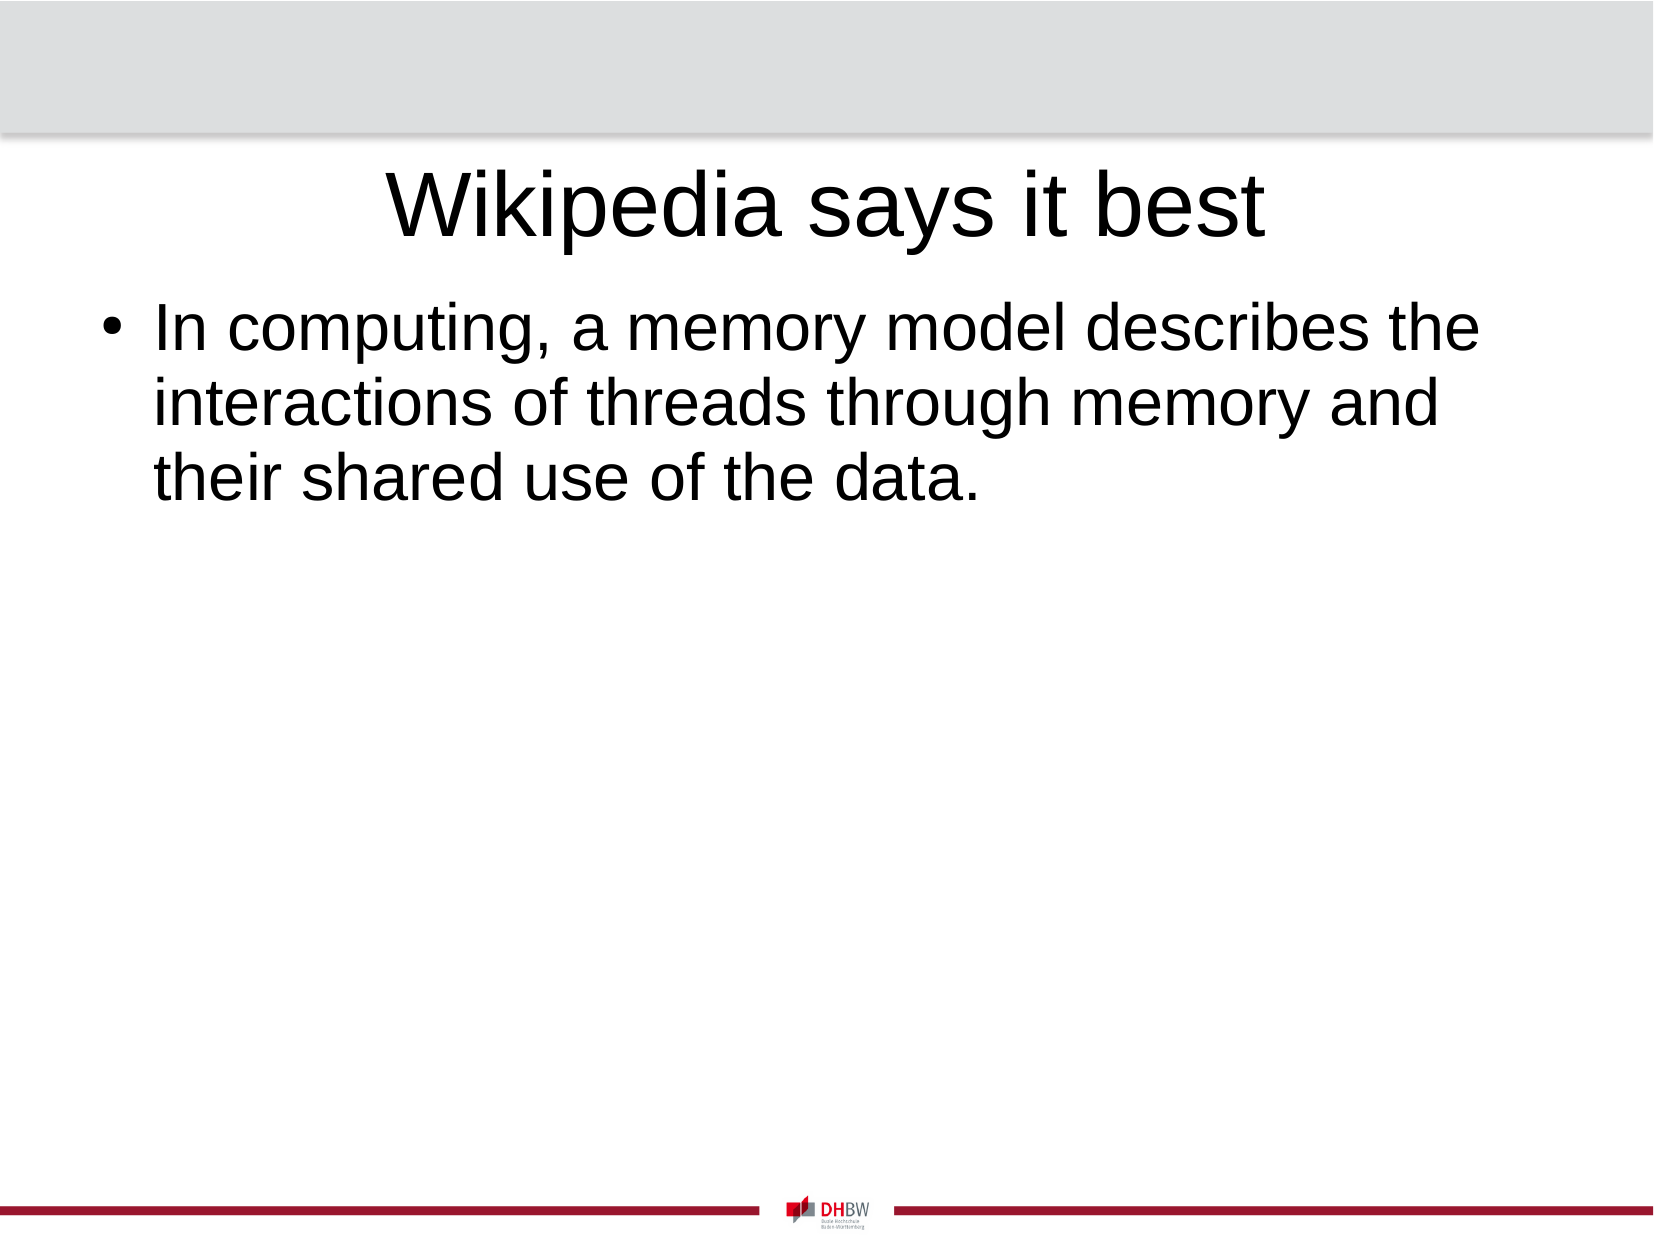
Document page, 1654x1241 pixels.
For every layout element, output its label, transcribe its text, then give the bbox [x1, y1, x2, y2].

picture [0, 1, 1654, 1237]
title Wikipedia says it best [82, 49, 1571, 257]
list In computing, a memory model describes the interactions of threads through memory and their shared use of the data. [82, 290, 1571, 1010]
